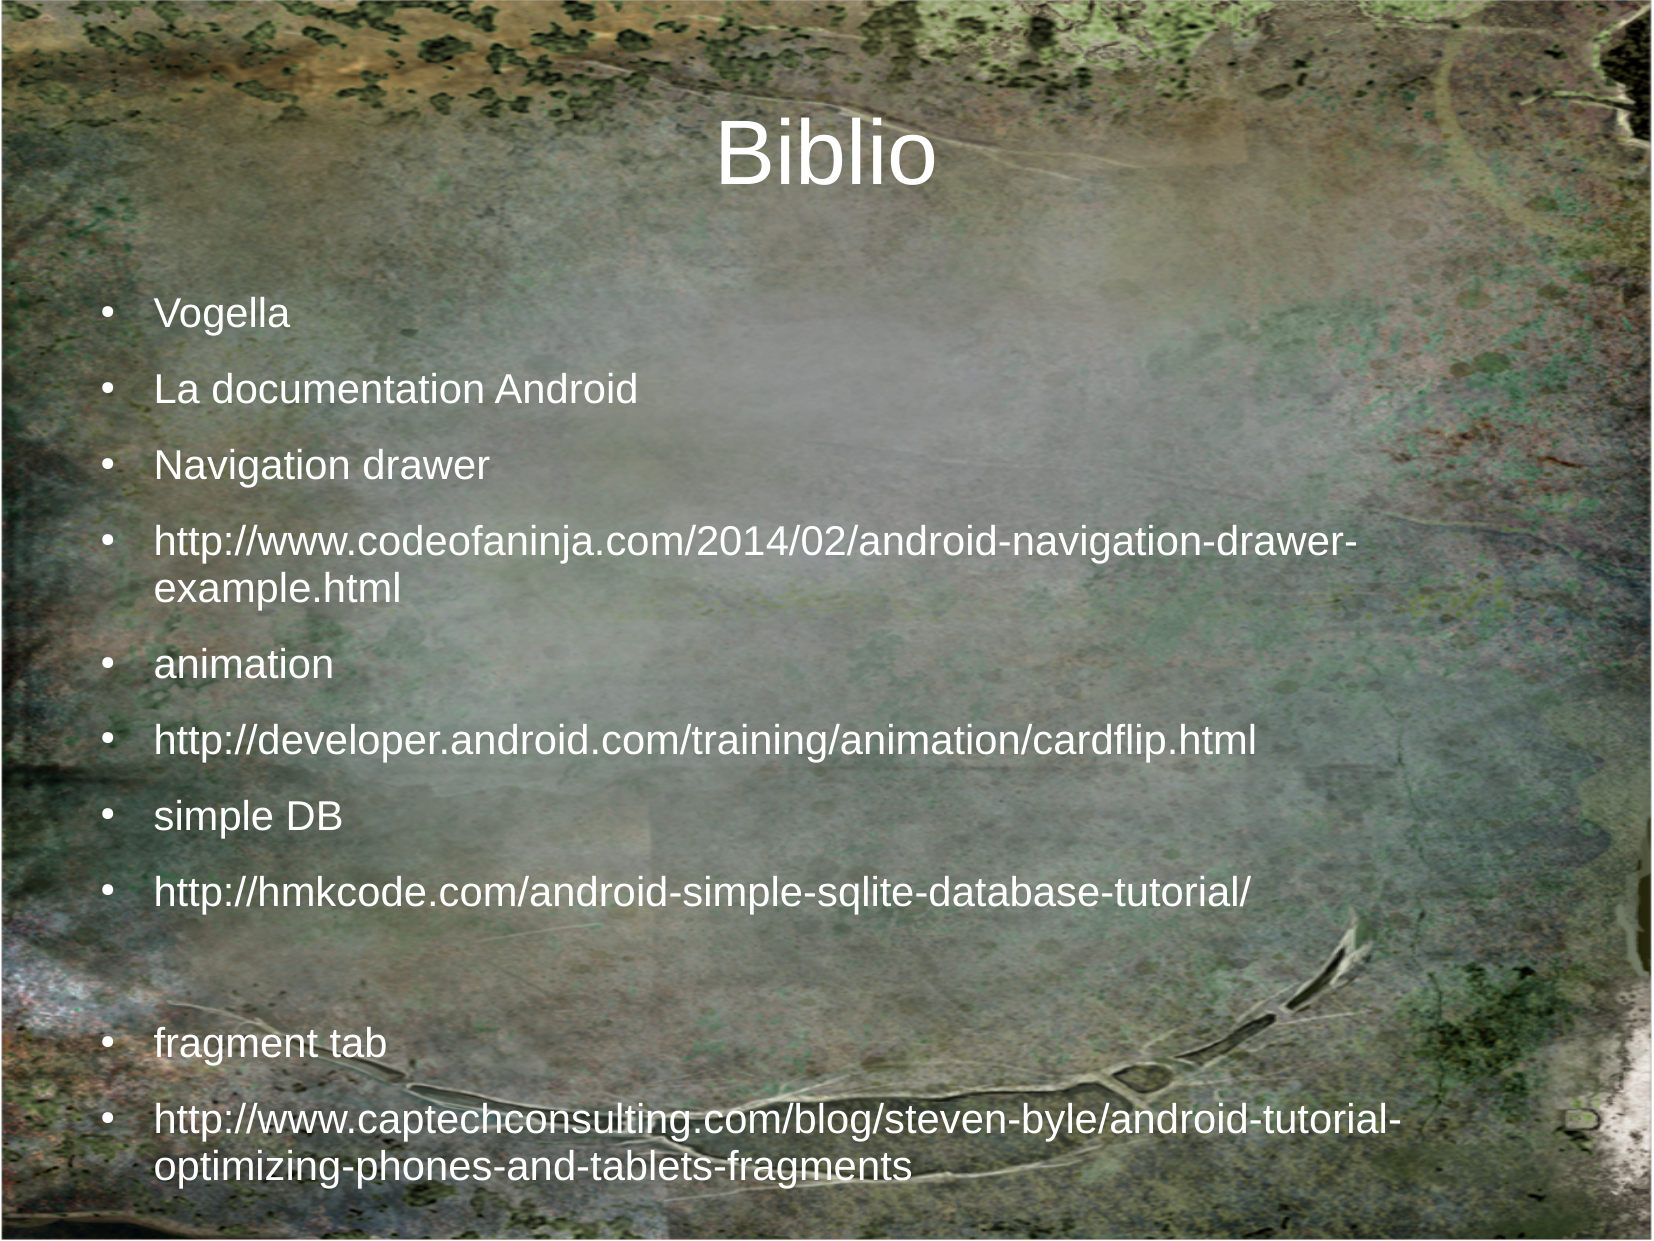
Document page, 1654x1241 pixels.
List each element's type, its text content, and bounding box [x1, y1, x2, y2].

picture [0, 0, 1654, 1241]
list Vogella La documentation Android Navigation drawer http://www.codeofaninja.com/2014/02/android-navigation-drawer-example.html animation http://developer.android.com/training/animation/cardflip.html simple DB http://hmkcode.com/android-simple-sqlite-database-tutorial/ fragment tab http://www.captechconsulting.com/blog/steven-byle/android-tutorial-optimizing-phones-and-tablets-fragments [82, 290, 1571, 1193]
title Biblio [82, 49, 1571, 257]
